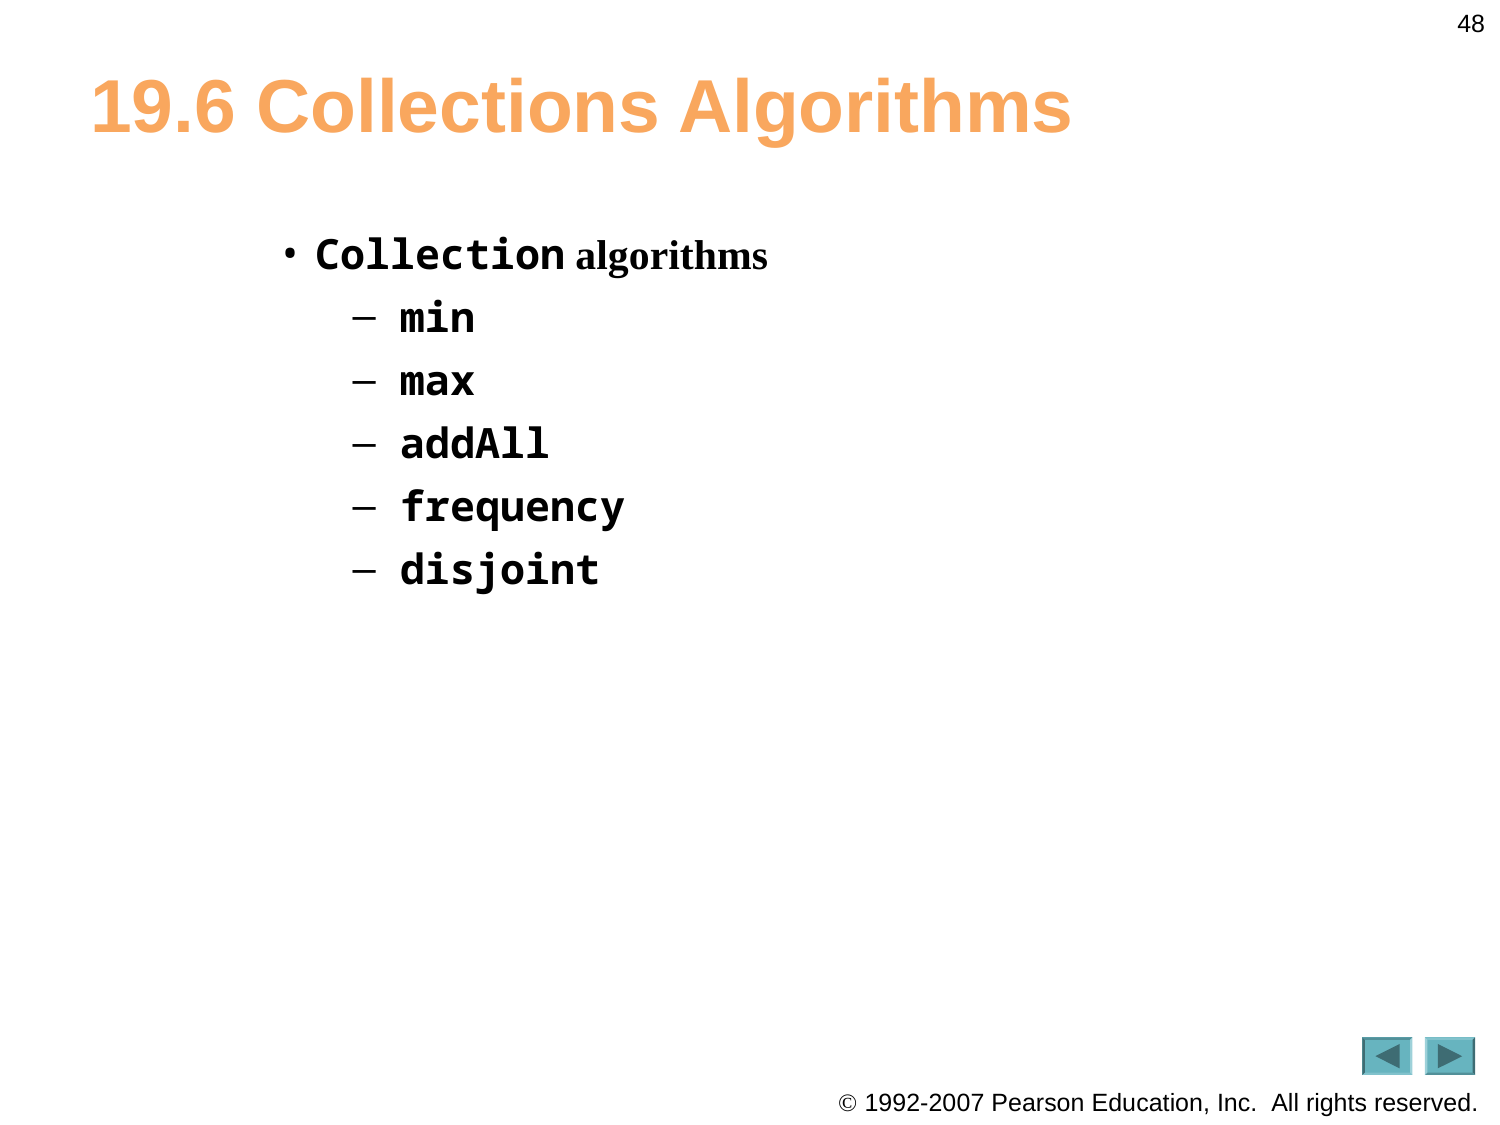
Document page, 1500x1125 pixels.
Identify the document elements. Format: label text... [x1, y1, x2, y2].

list Collection algorithms min max addAll frequency disjoint [112, 220, 1425, 963]
title 19.6 Collections Algorithms [75, 12, 1426, 200]
text_box <number> [1149, 0, 1500, 79]
